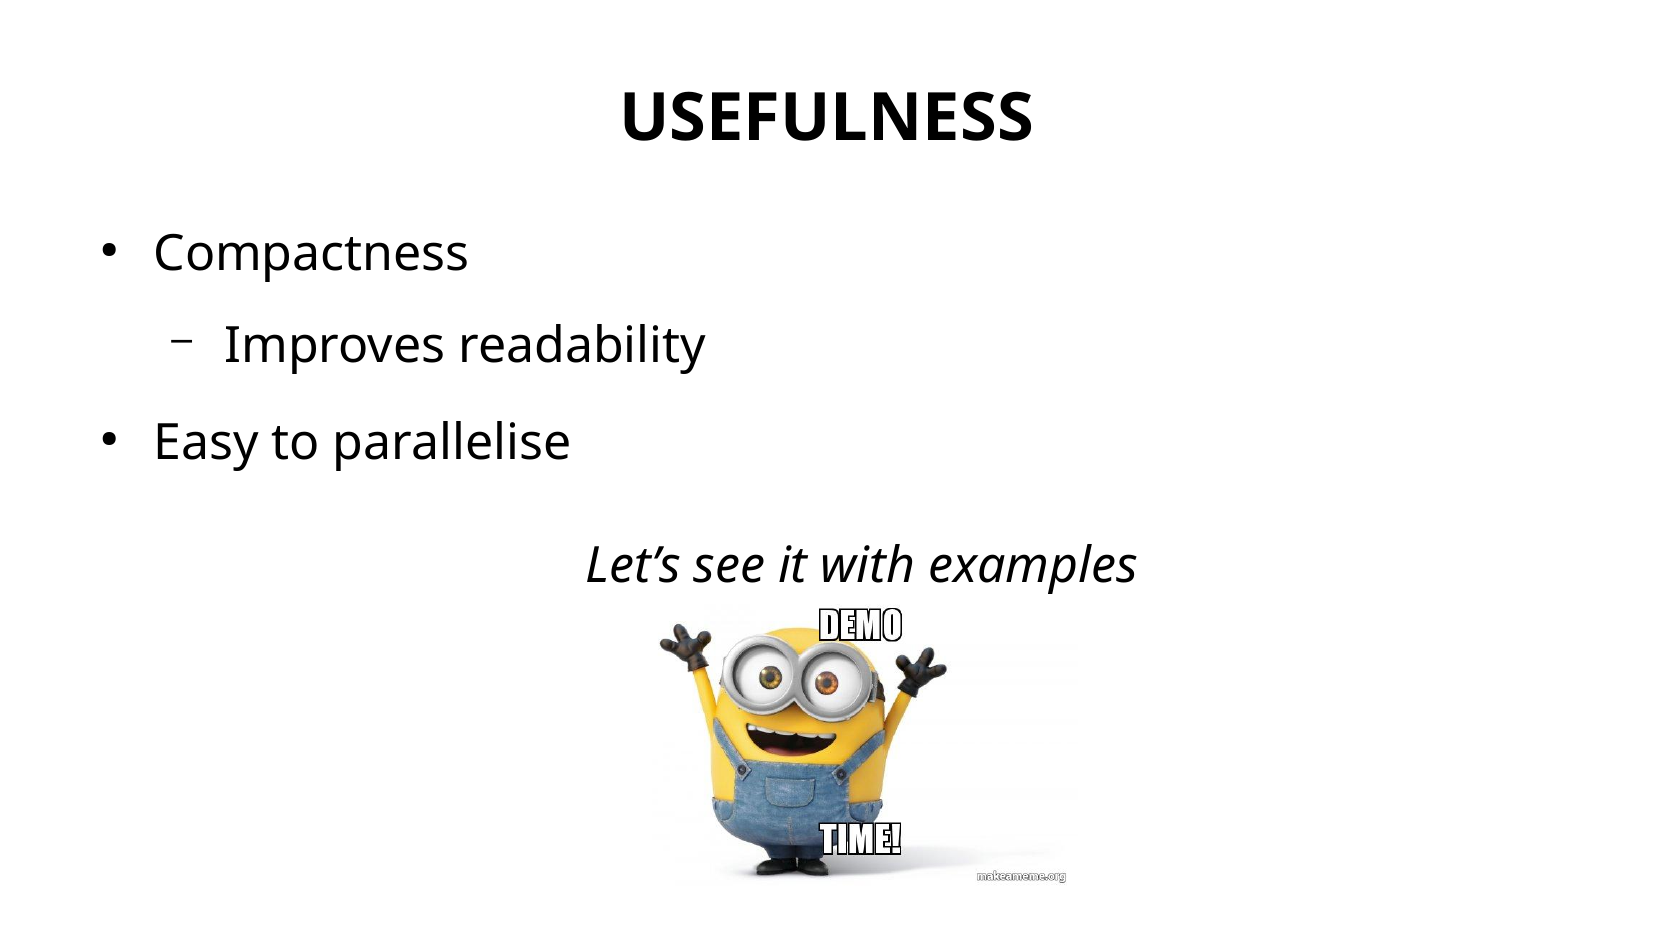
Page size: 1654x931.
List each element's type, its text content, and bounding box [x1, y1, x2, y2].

title USEFULNESS [82, 36, 1571, 193]
picture [646, 598, 1078, 886]
list Compactness Improves readability Easy to parallelise Let’s see it with examples [82, 217, 1571, 757]
